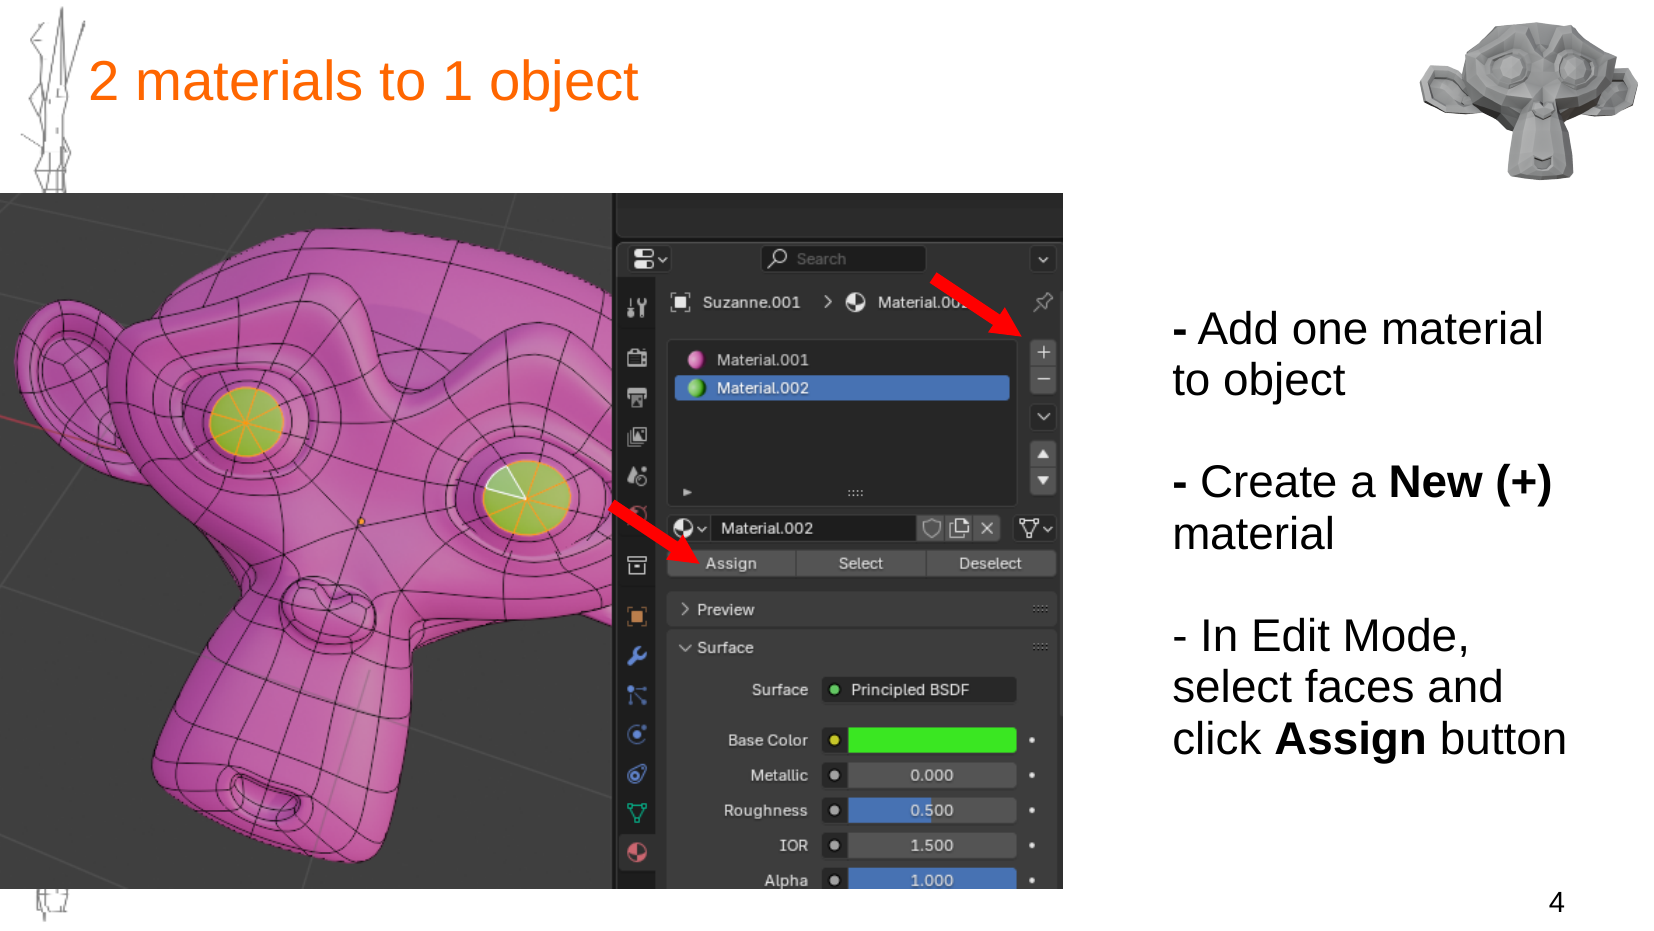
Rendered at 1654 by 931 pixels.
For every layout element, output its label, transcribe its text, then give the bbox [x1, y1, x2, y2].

text_box - Add one material to object - Create a New (+) material - In Edit Mode, select faces and click Assign button [1157, 295, 1601, 772]
title 2 materials to 1 object [88, 29, 1447, 133]
picture [1411, 11, 1645, 189]
picture [0, 193, 1063, 889]
